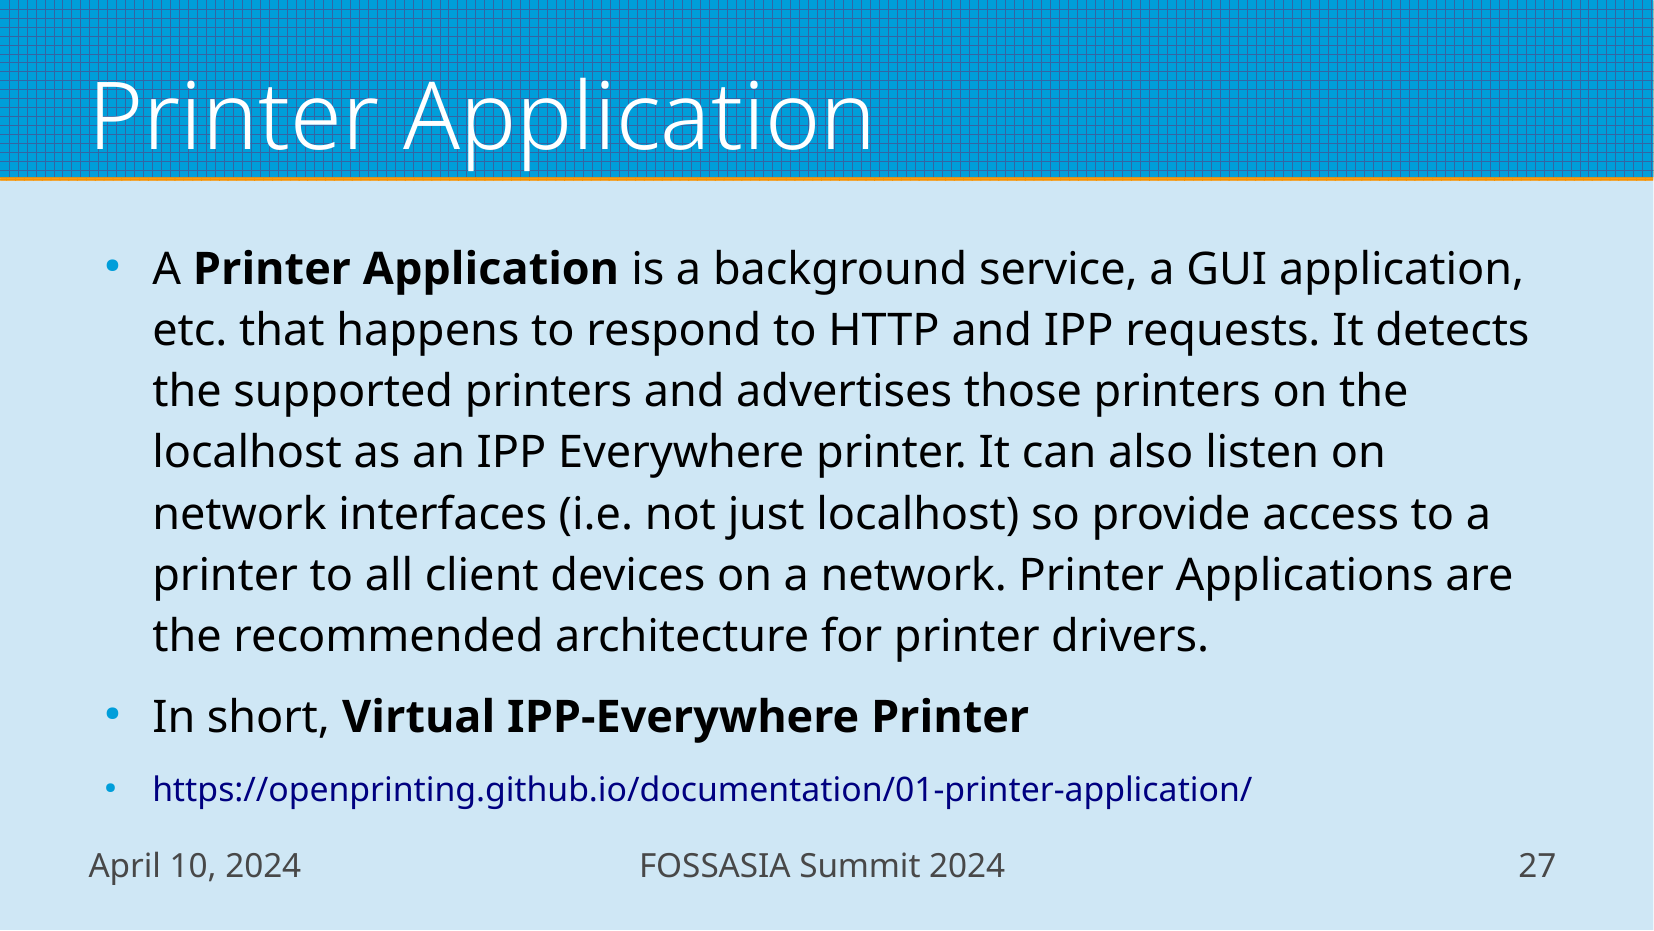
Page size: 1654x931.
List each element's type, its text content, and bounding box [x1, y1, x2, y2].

list A Printer Application is a background service, a GUI application, etc. that happens to respond to HTTP and IPP requests. It detects the supported printers and advertises those printers on the localhost as an IPP Everywhere printer. It can also listen on network interfaces (i.e. not just localhost) so provide access to a printer to all client devices on a network. Printer Applications are the recommended architecture for printer drivers. In short, Virtual IPP-Everywhere Printer https://openprinting.github.io/documentation/01-printer-application/ [88, 236, 1565, 813]
title Printer Application [88, 14, 1565, 178]
